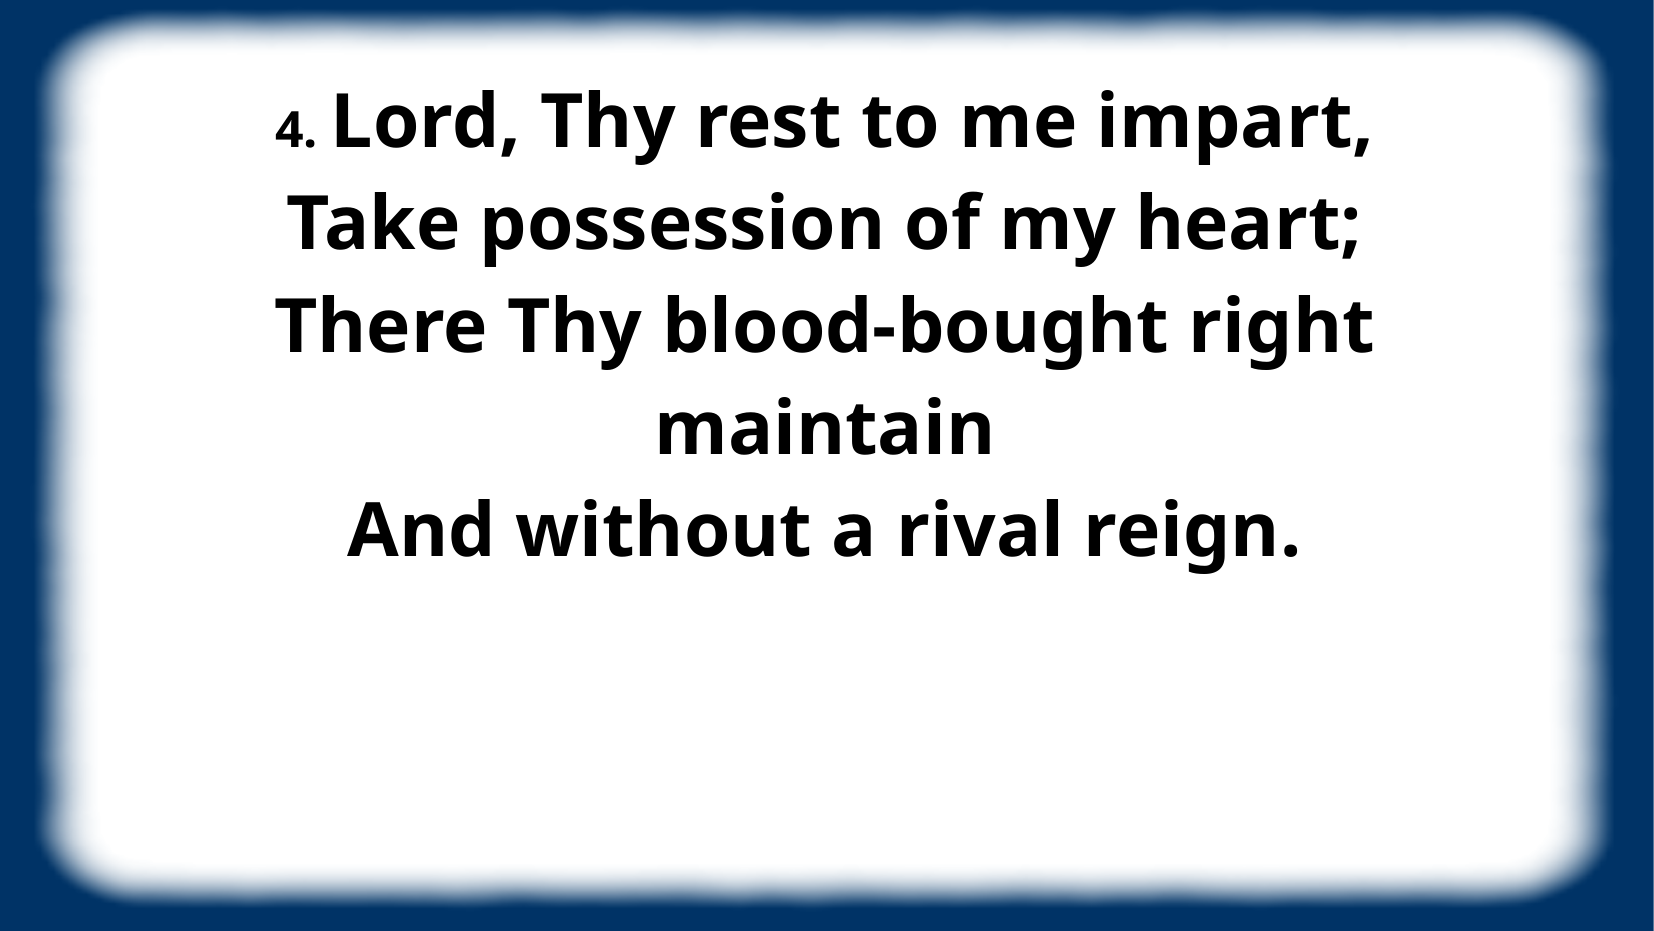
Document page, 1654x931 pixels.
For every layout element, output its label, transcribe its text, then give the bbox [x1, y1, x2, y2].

text_box 4. Lord, Thy rest to me impart, Take possession of my heart; There Thy blood-bought right maintain And without a rival reign. [105, 60, 1546, 496]
picture [0, 0, 1654, 931]
